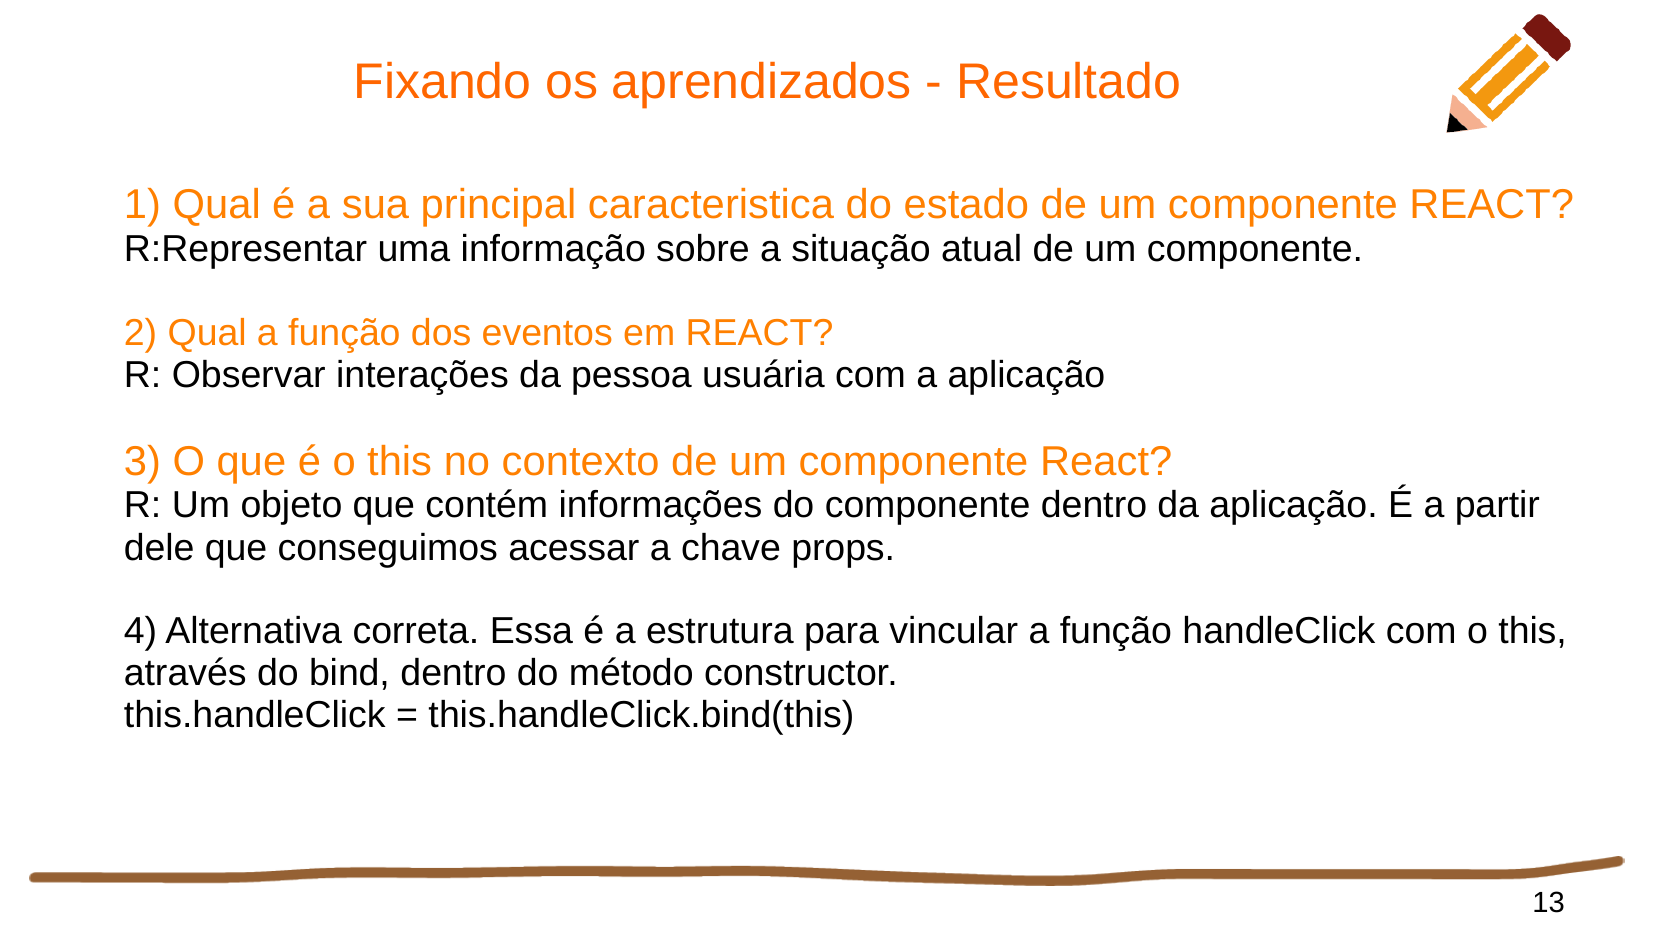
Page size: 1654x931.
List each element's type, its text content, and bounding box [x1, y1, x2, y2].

title Fixando os aprendizados - Resultado [88, 29, 1447, 133]
picture [1446, 14, 1571, 133]
subtitle 1) Qual é a sua principal caracteristica do estado de um componente REACT? R:Representar uma informação sobre a situação atual de um componente. 2) Qual a função dos eventos em REACT? R: Observar interações da pessoa usuária com a aplicação 3) O que é o this no contexto de um componente React? R: Um objeto que contém informações do componente dentro da aplicação. É a partir dele que conseguimos acessar a chave props. 4) Alternativa correta. Essa é a estrutura para vincular a função handleClick com o this, através do bind, dentro do método constructor. this.handleClick = this.handleClick.bind(this) [88, 181, 1595, 883]
picture [29, 856, 1625, 886]
